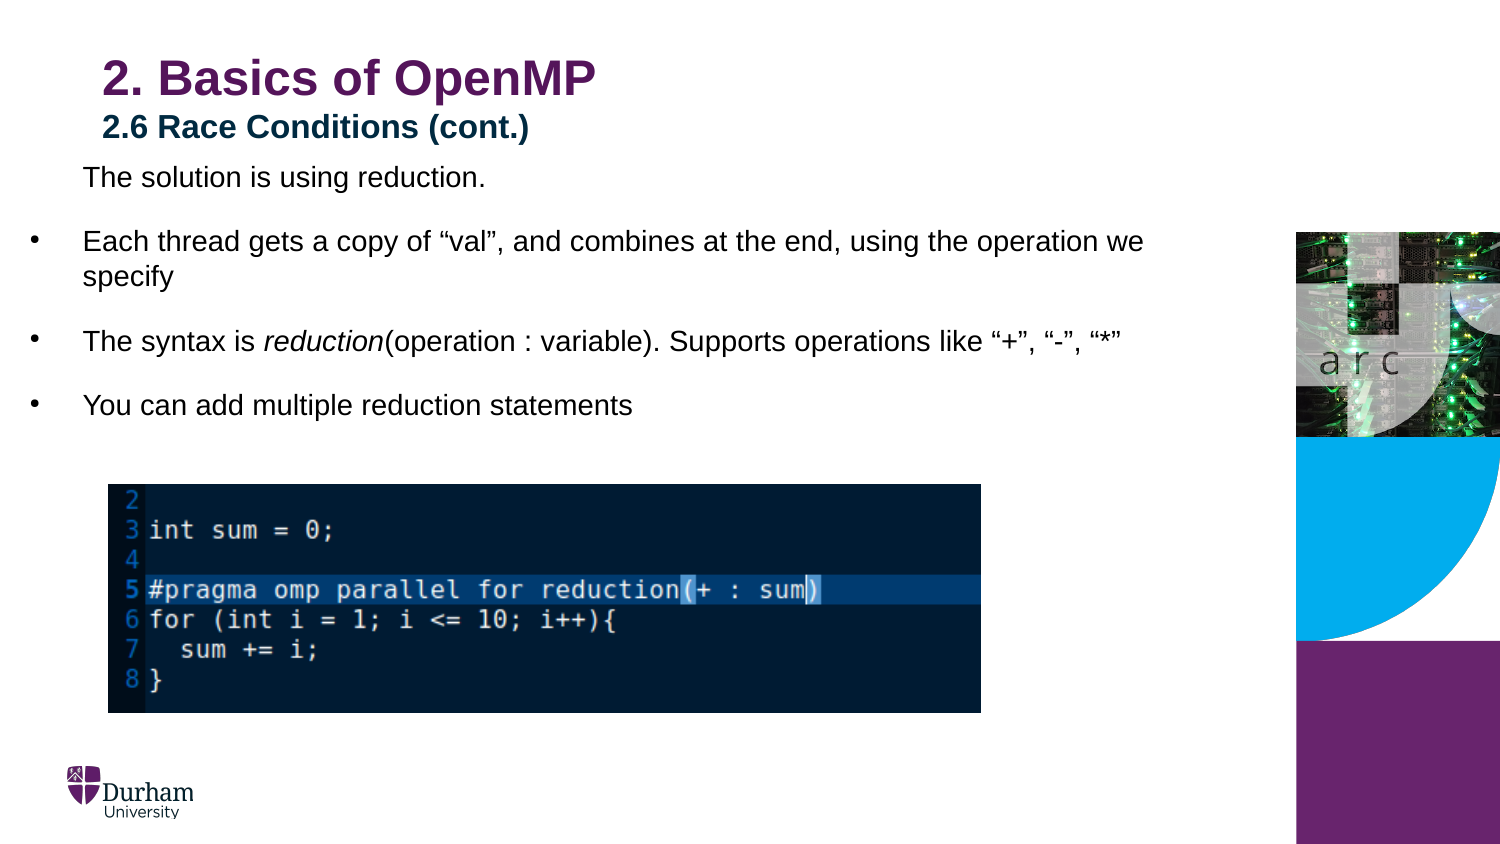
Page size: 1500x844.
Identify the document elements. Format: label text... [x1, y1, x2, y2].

picture [1332, 467, 1500, 640]
picture [67, 766, 193, 819]
picture [108, 484, 981, 713]
text_box [1296, 640, 1500, 844]
list The solution is using reduction. Each thread gets a copy of “val”, and combines at the end, using the operation we specify The syntax is reduction(operation : variable). Supports operations like “+”, “-”, “*” You can add multiple reduction statements [11, 158, 1207, 497]
title 2. Basics of OpenMP 2.6 Race Conditions (cont.) [101, 45, 1399, 187]
picture [1296, 232, 1500, 436]
